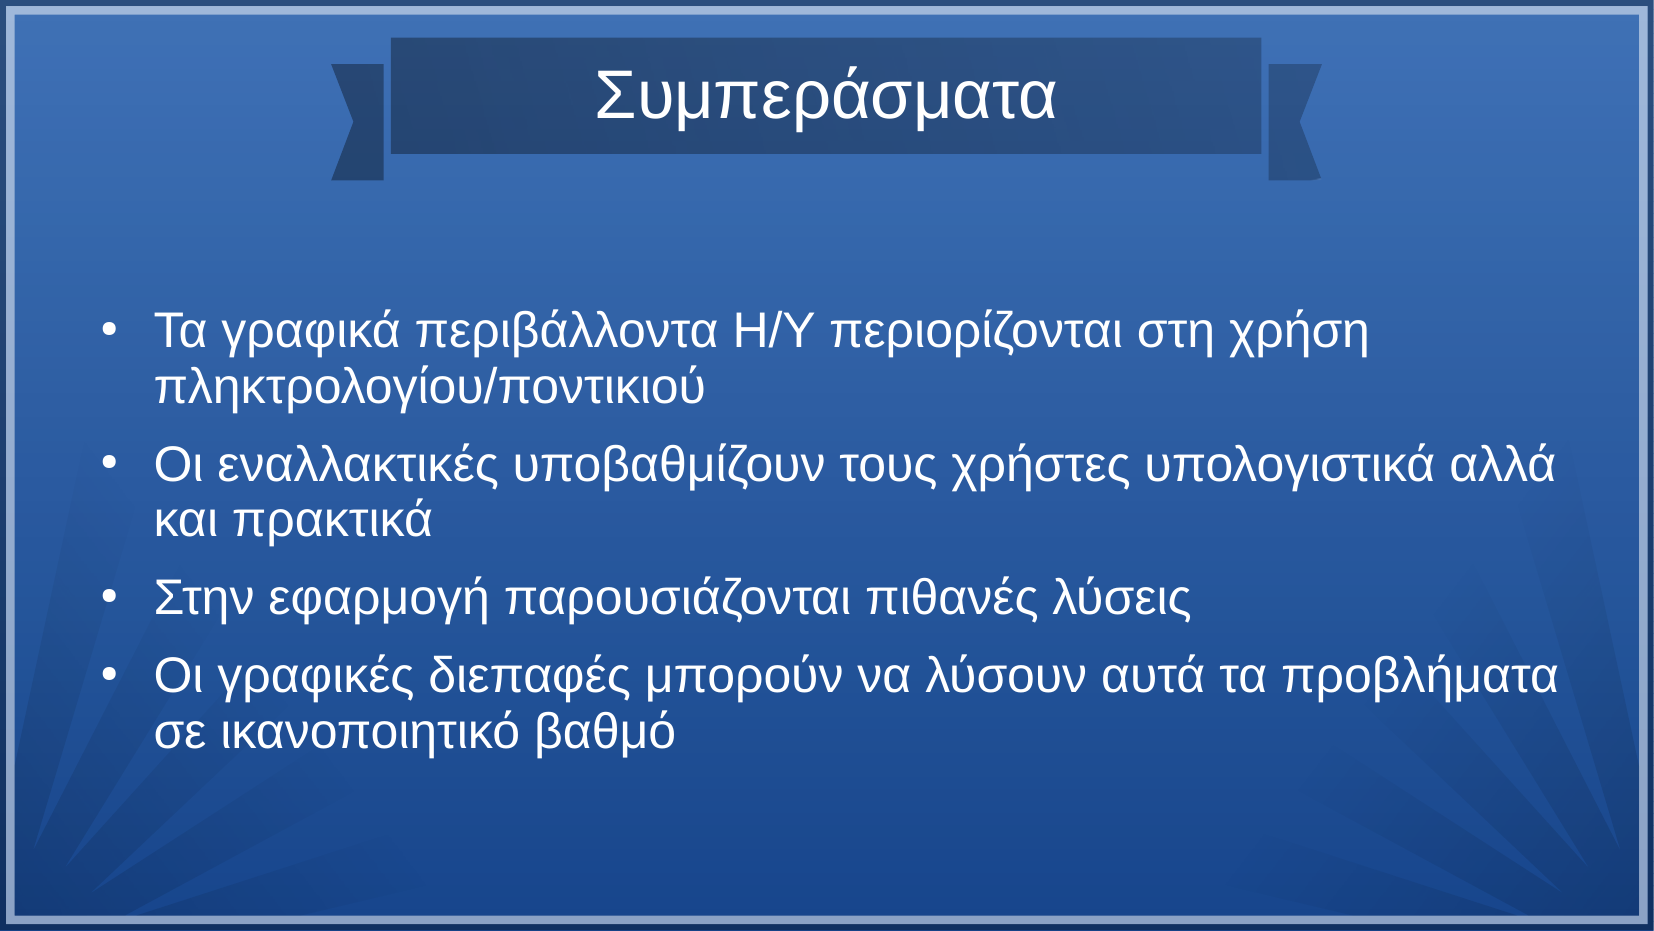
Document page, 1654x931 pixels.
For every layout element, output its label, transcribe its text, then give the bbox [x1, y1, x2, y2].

list Τα γραφικά περιβάλλοντα Η/Υ περιορίζονται στη χρήση πληκτρολογίου/ποντικιού Οι εναλλακτικές υποβαθμίζουν τους χρήστες υπολογιστικά αλλά και πρακτικά Στην εφαρμογή παρουσιάζονται πιθανές λύσεις Οι γραφικές διεπαφές μπορούν να λύσουν αυτά τα προβλήματα σε ικανοποιητικό βαθμό [82, 224, 1571, 848]
title Συμπεράσματα [389, 35, 1264, 154]
